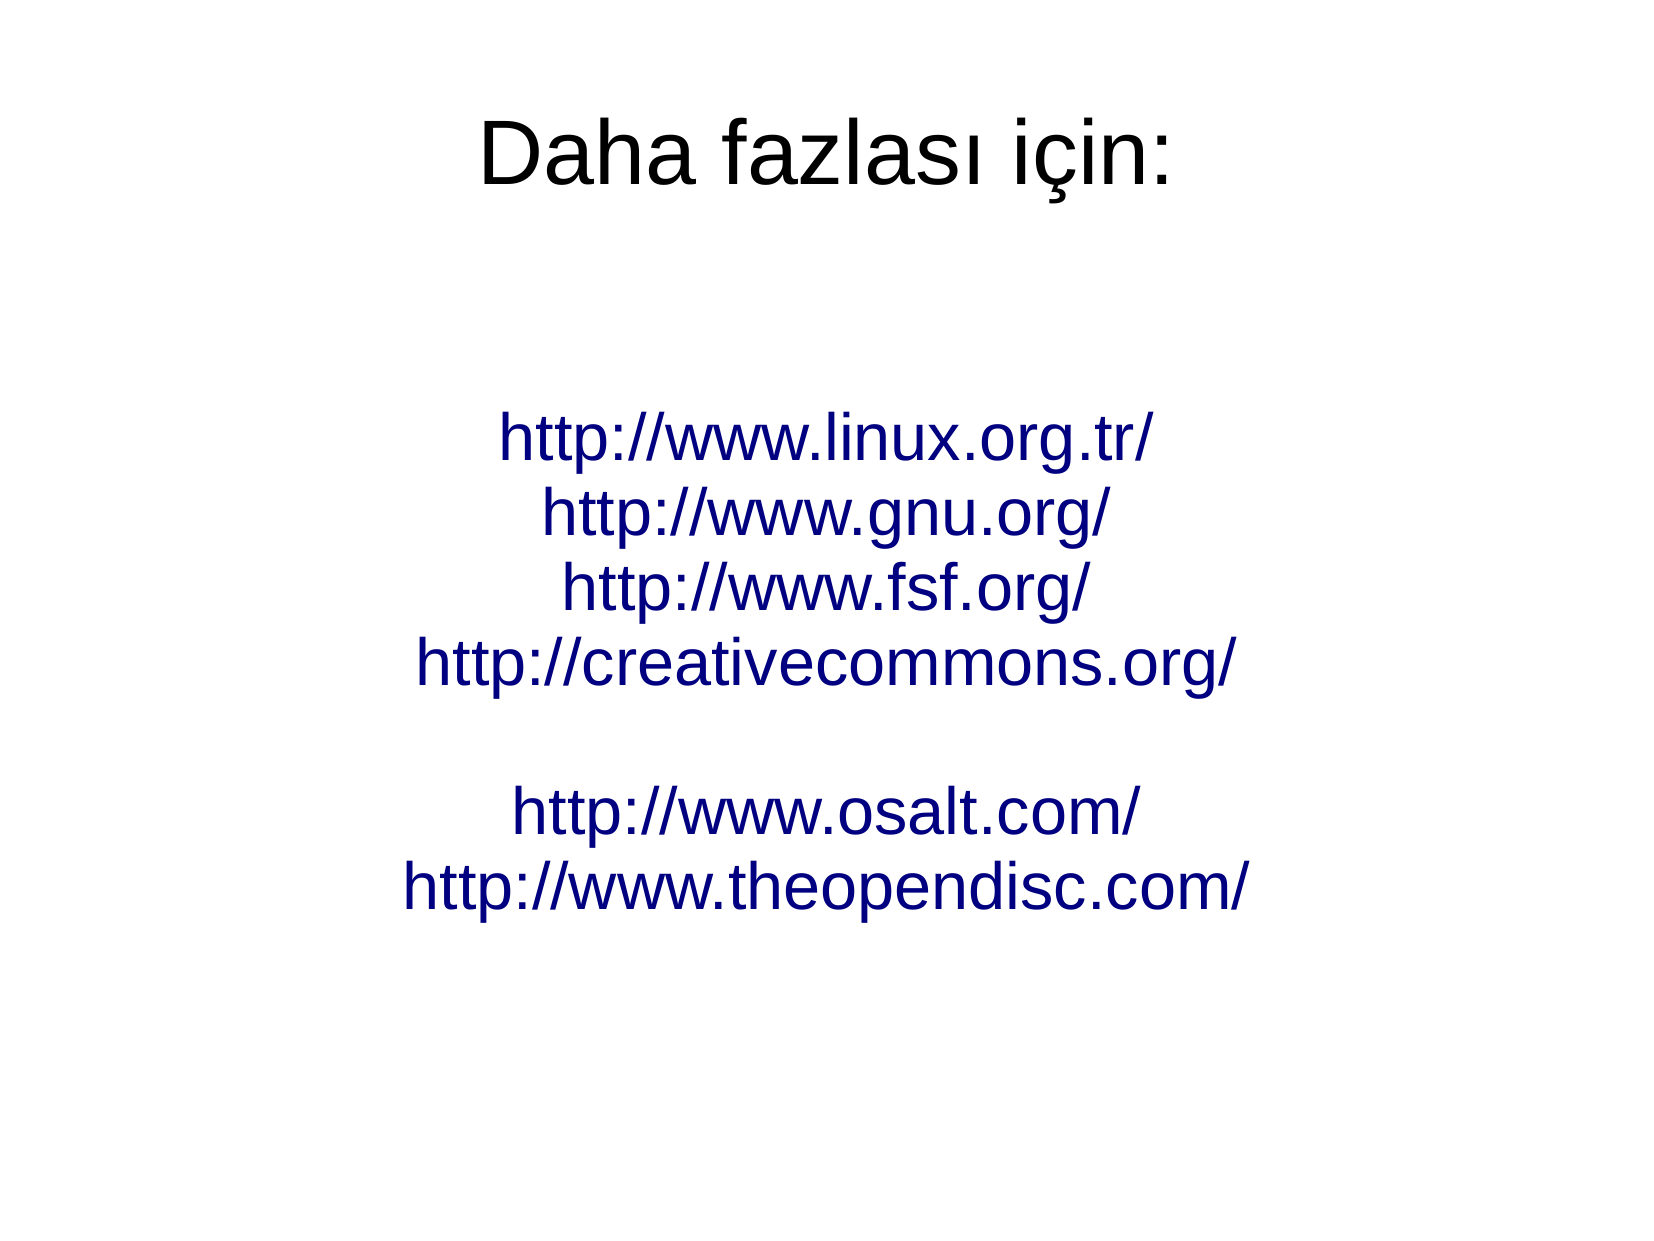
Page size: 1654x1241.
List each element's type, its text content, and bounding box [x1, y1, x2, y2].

subtitle http://www.linux.org.tr/ http://www.gnu.org/ http://www.fsf.org/ http://creativecommons.org/ http://www.osalt.com/ http://www.theopendisc.com/ [82, 290, 1571, 1109]
title Daha fazlası için: [82, 49, 1571, 257]
